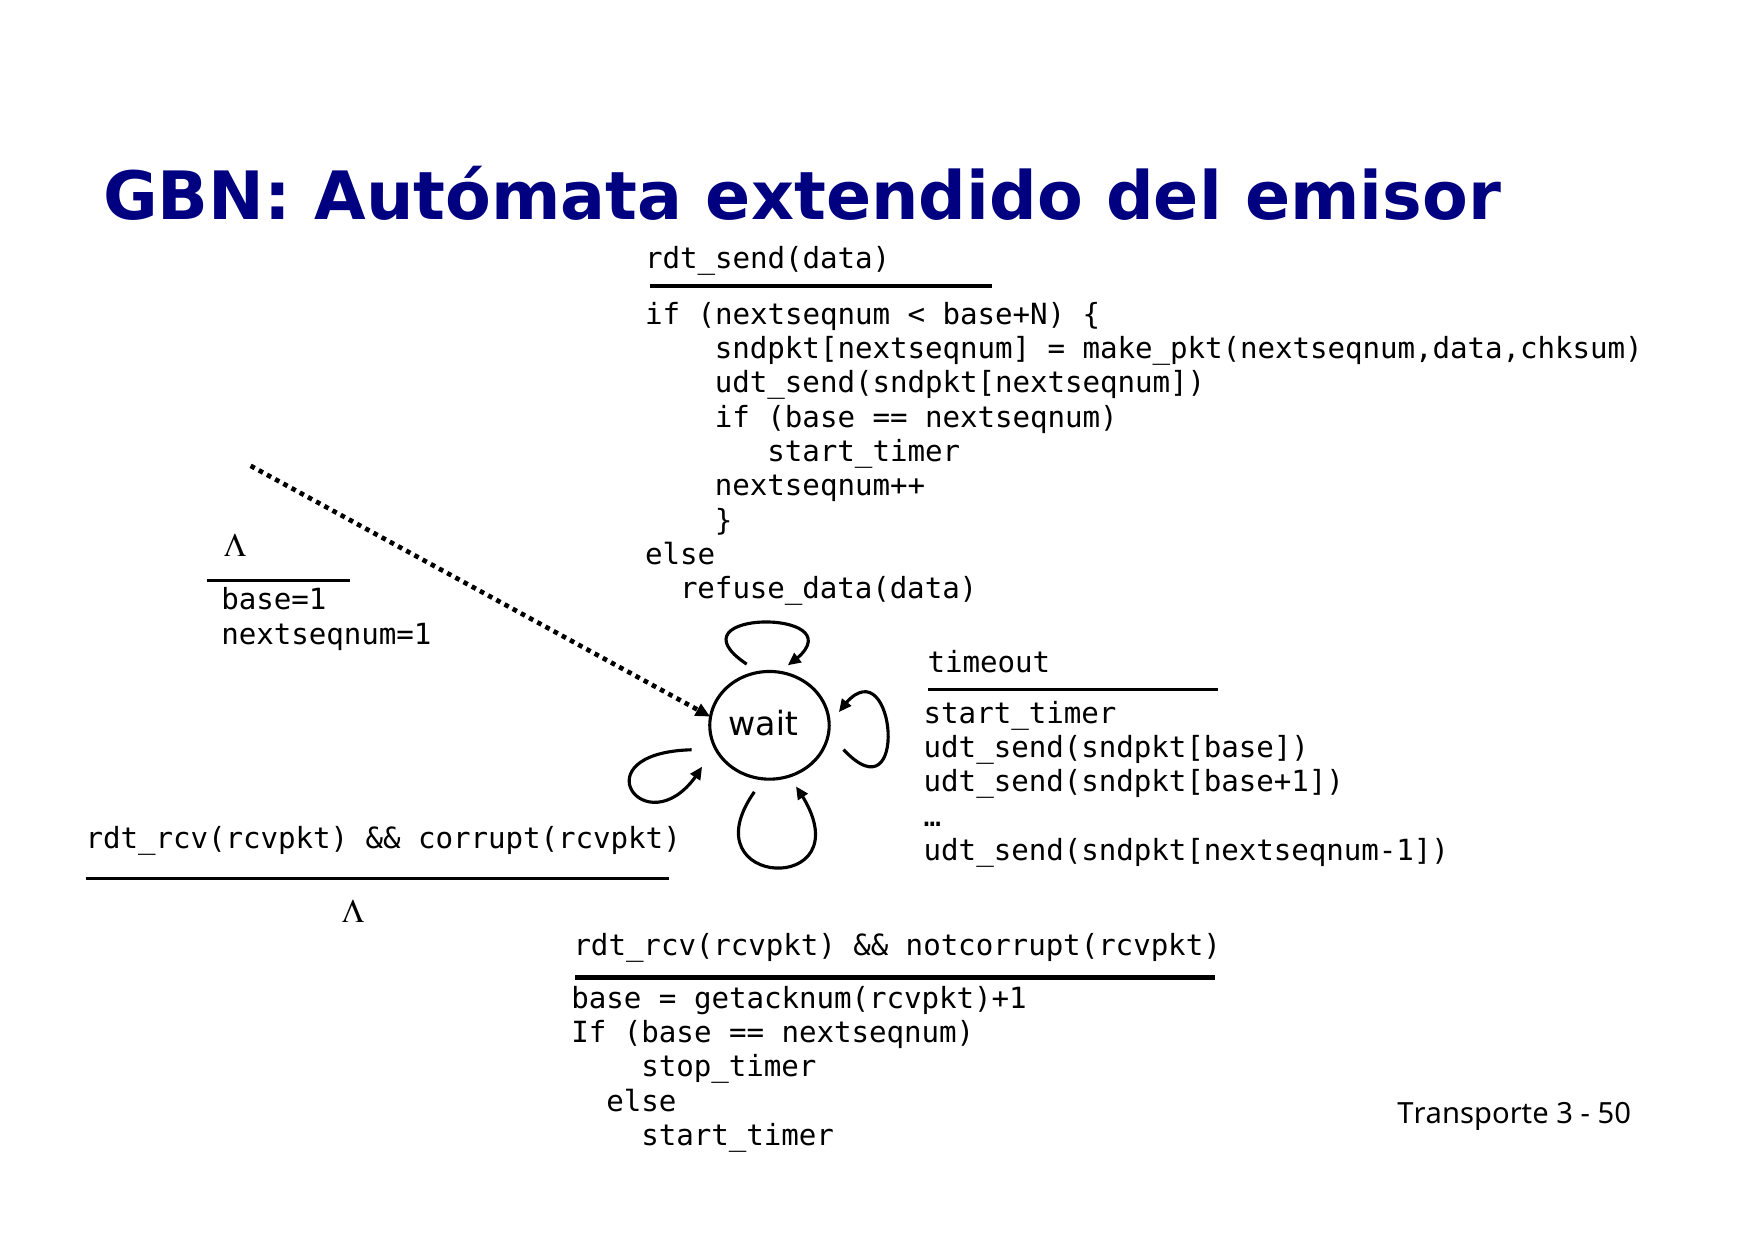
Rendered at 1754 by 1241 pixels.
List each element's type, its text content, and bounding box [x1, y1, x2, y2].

text_box base = getacknum(rcvpkt)+1 If (base == nextseqnum) stop_timer else start_timer [556, 973, 1059, 1164]
title GBN: Autómata extendido del emisor [88, 95, 1654, 298]
text_box rdt_rcv(rcvpkt) && corrupt(rcvpkt) [70, 814, 720, 862]
text_box wait [691, 717, 835, 736]
text_box rdt_send(data) [630, 233, 1049, 276]
text_box base=1 nextseqnum=1 [206, 575, 473, 658]
text_box wait [733, 717, 740, 730]
text_box rdt_rcv(rcvpkt) && notcorrupt(rcvpkt) [558, 920, 1410, 967]
text_box wait [744, 717, 751, 729]
text_box  [208, 526, 262, 572]
text_box  [326, 892, 380, 938]
text_box if (nextseqnum < base+N) { sndpkt[nextseqnum] = make_pkt(nextseqnum,data,chksum) udt_send(sndpkt[nextseqnum]) if (base == nextseqnum) start_timer nextseqnum++ } else refuse_data(data) [630, 289, 1690, 717]
text_box [710, 736, 828, 780]
text_box start_timer udt_send(sndpkt[base]) udt_send(sndpkt[base+1]) … udt_send(sndpkt[nextseqnum-1]) [909, 688, 1696, 912]
